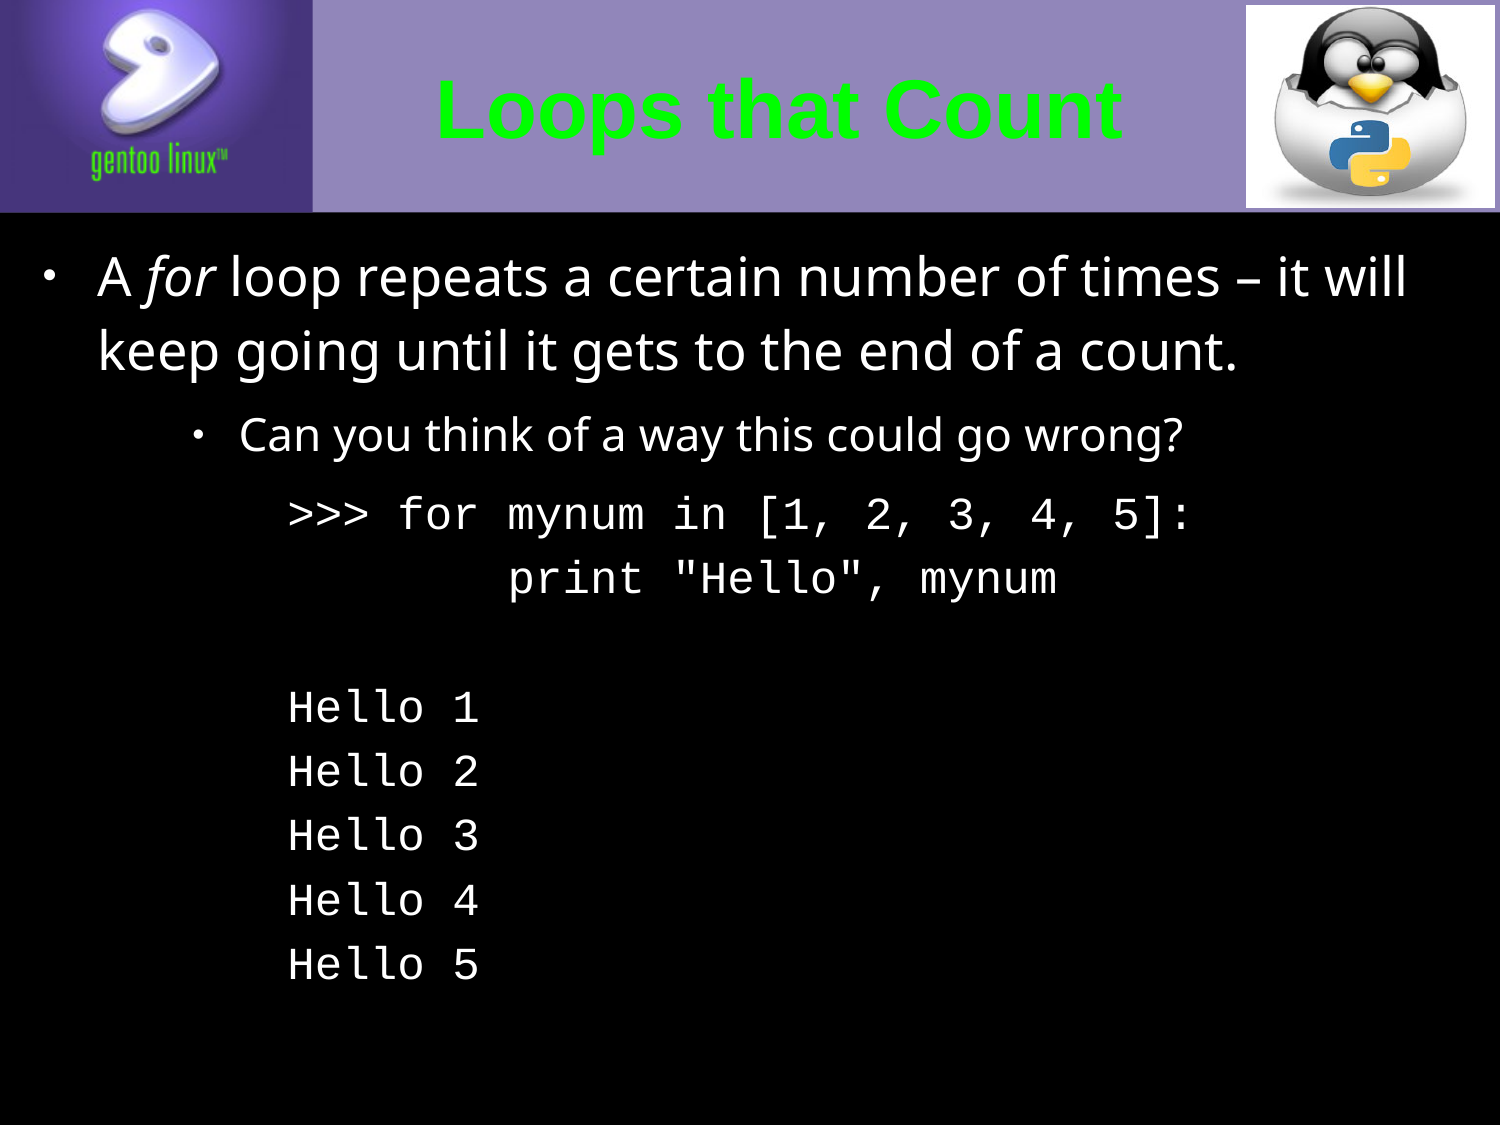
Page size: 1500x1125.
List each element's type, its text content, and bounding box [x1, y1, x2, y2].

list A for loop repeats a certain number of times – it will keep going until it gets to the end of a count. Can you think of a way this could go wrong? [22, 238, 1486, 435]
picture [0, 0, 302, 184]
title Loops that Count [324, 12, 1235, 201]
picture [1246, 5, 1495, 208]
list >>> for mynum in [1, 2, 3, 4, 5]: print "Hello", mynum Hello 1 Hello 2 Hello 3 Hello 4 Hello 5 [175, 484, 1215, 994]
